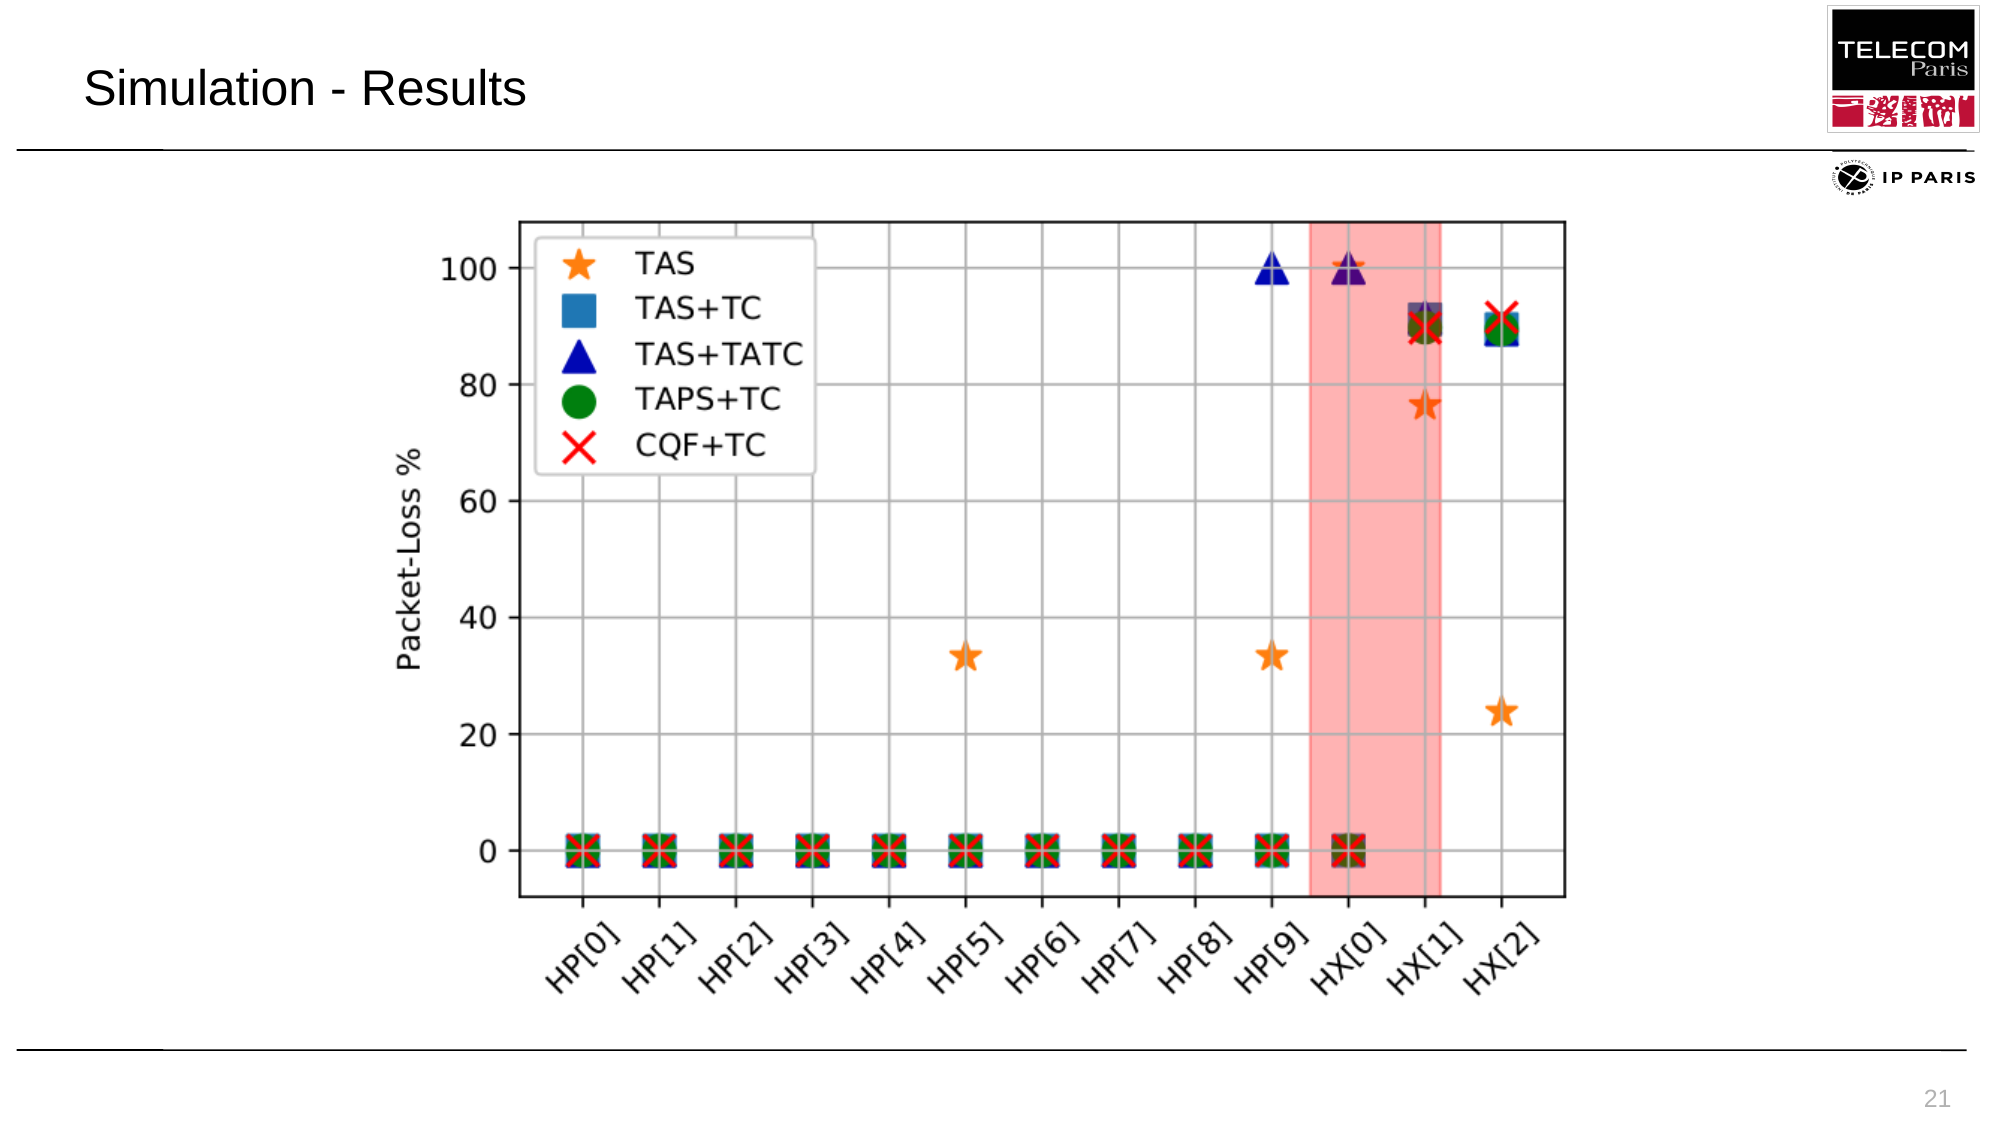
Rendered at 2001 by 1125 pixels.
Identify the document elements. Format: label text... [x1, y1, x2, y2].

picture [1810, 0, 2000, 207]
picture [375, 203, 1586, 1019]
slide_number <number> [1485, 1067, 1967, 1125]
title Simulation - Results [83, 13, 1933, 153]
